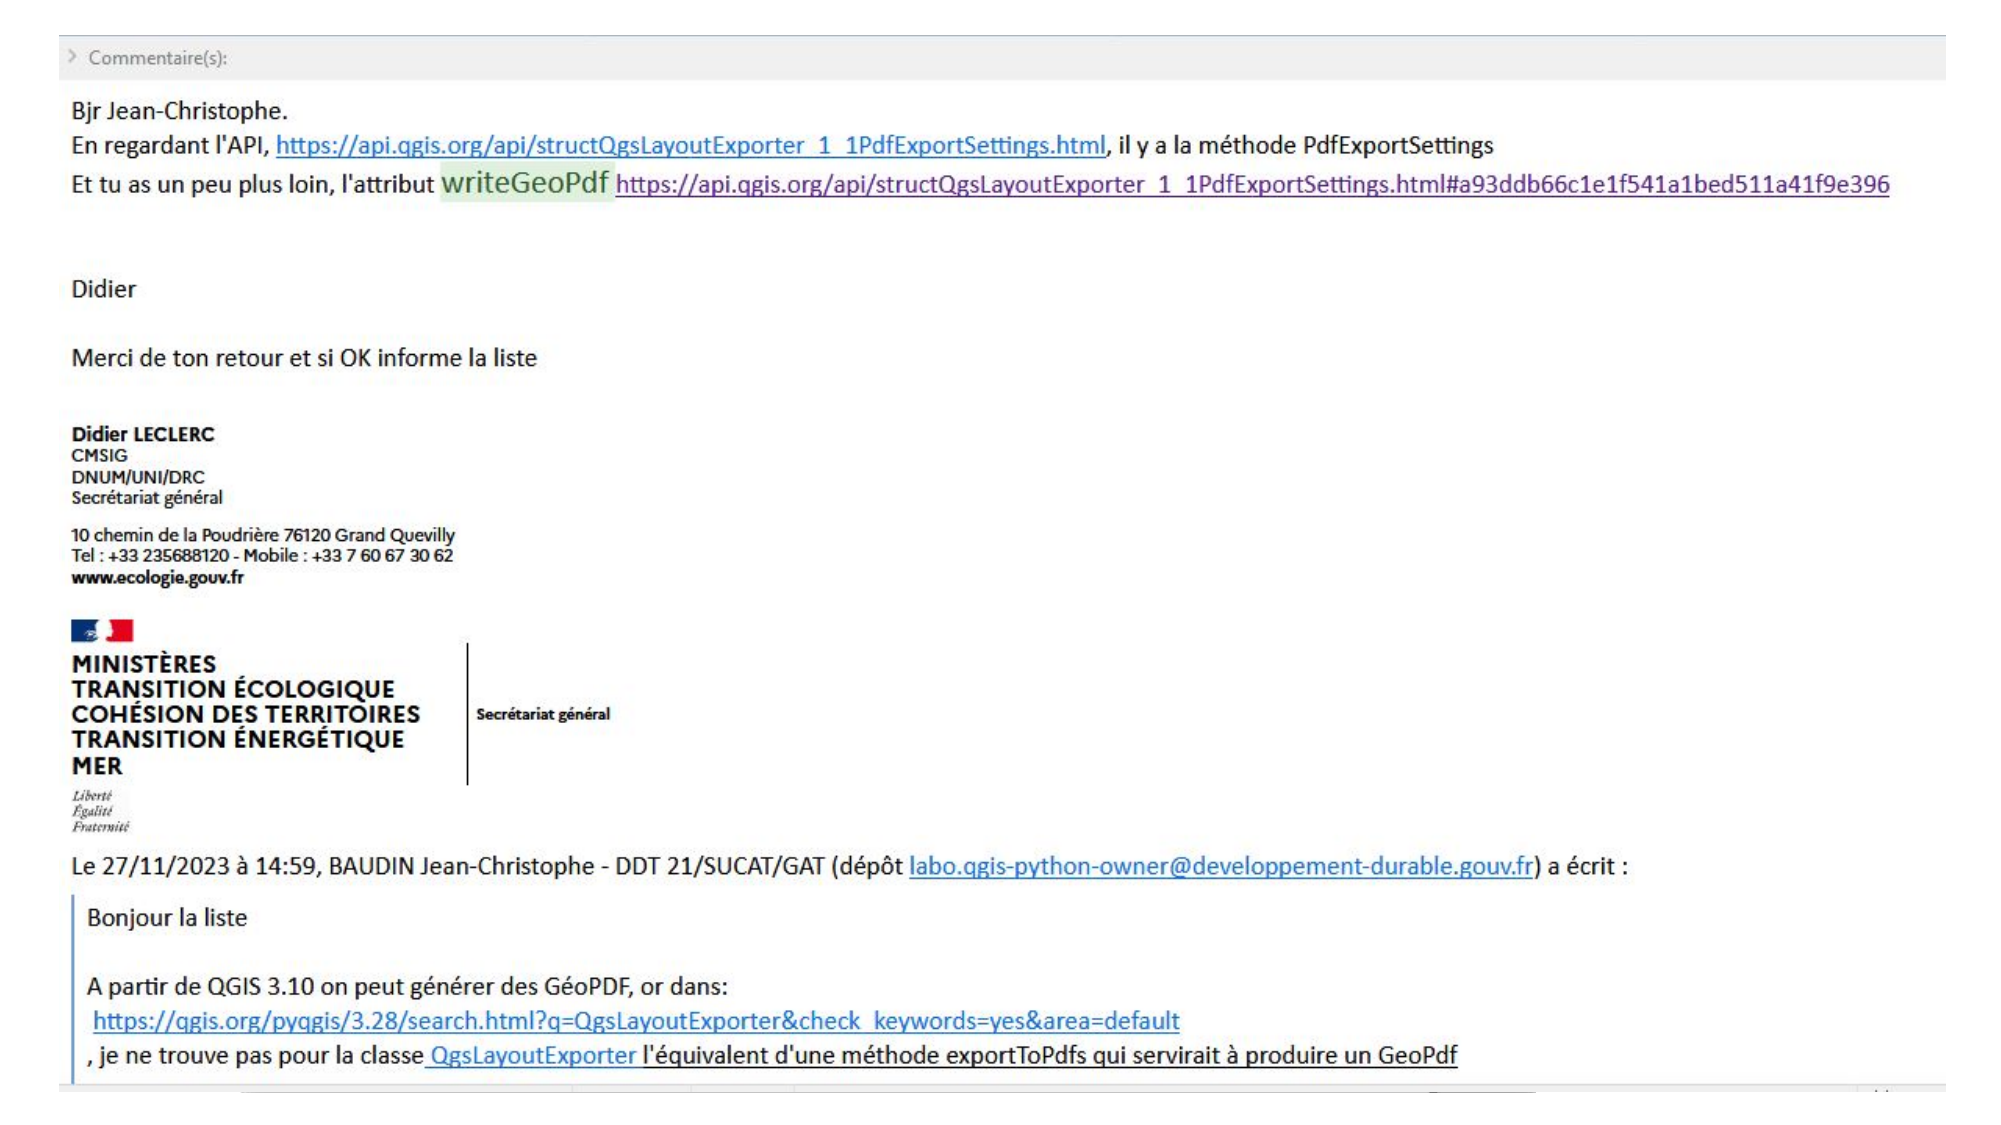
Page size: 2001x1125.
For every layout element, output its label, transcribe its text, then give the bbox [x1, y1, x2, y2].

slide_number <numéro> [1412, 1092, 1863, 1103]
picture [59, 35, 1946, 1093]
